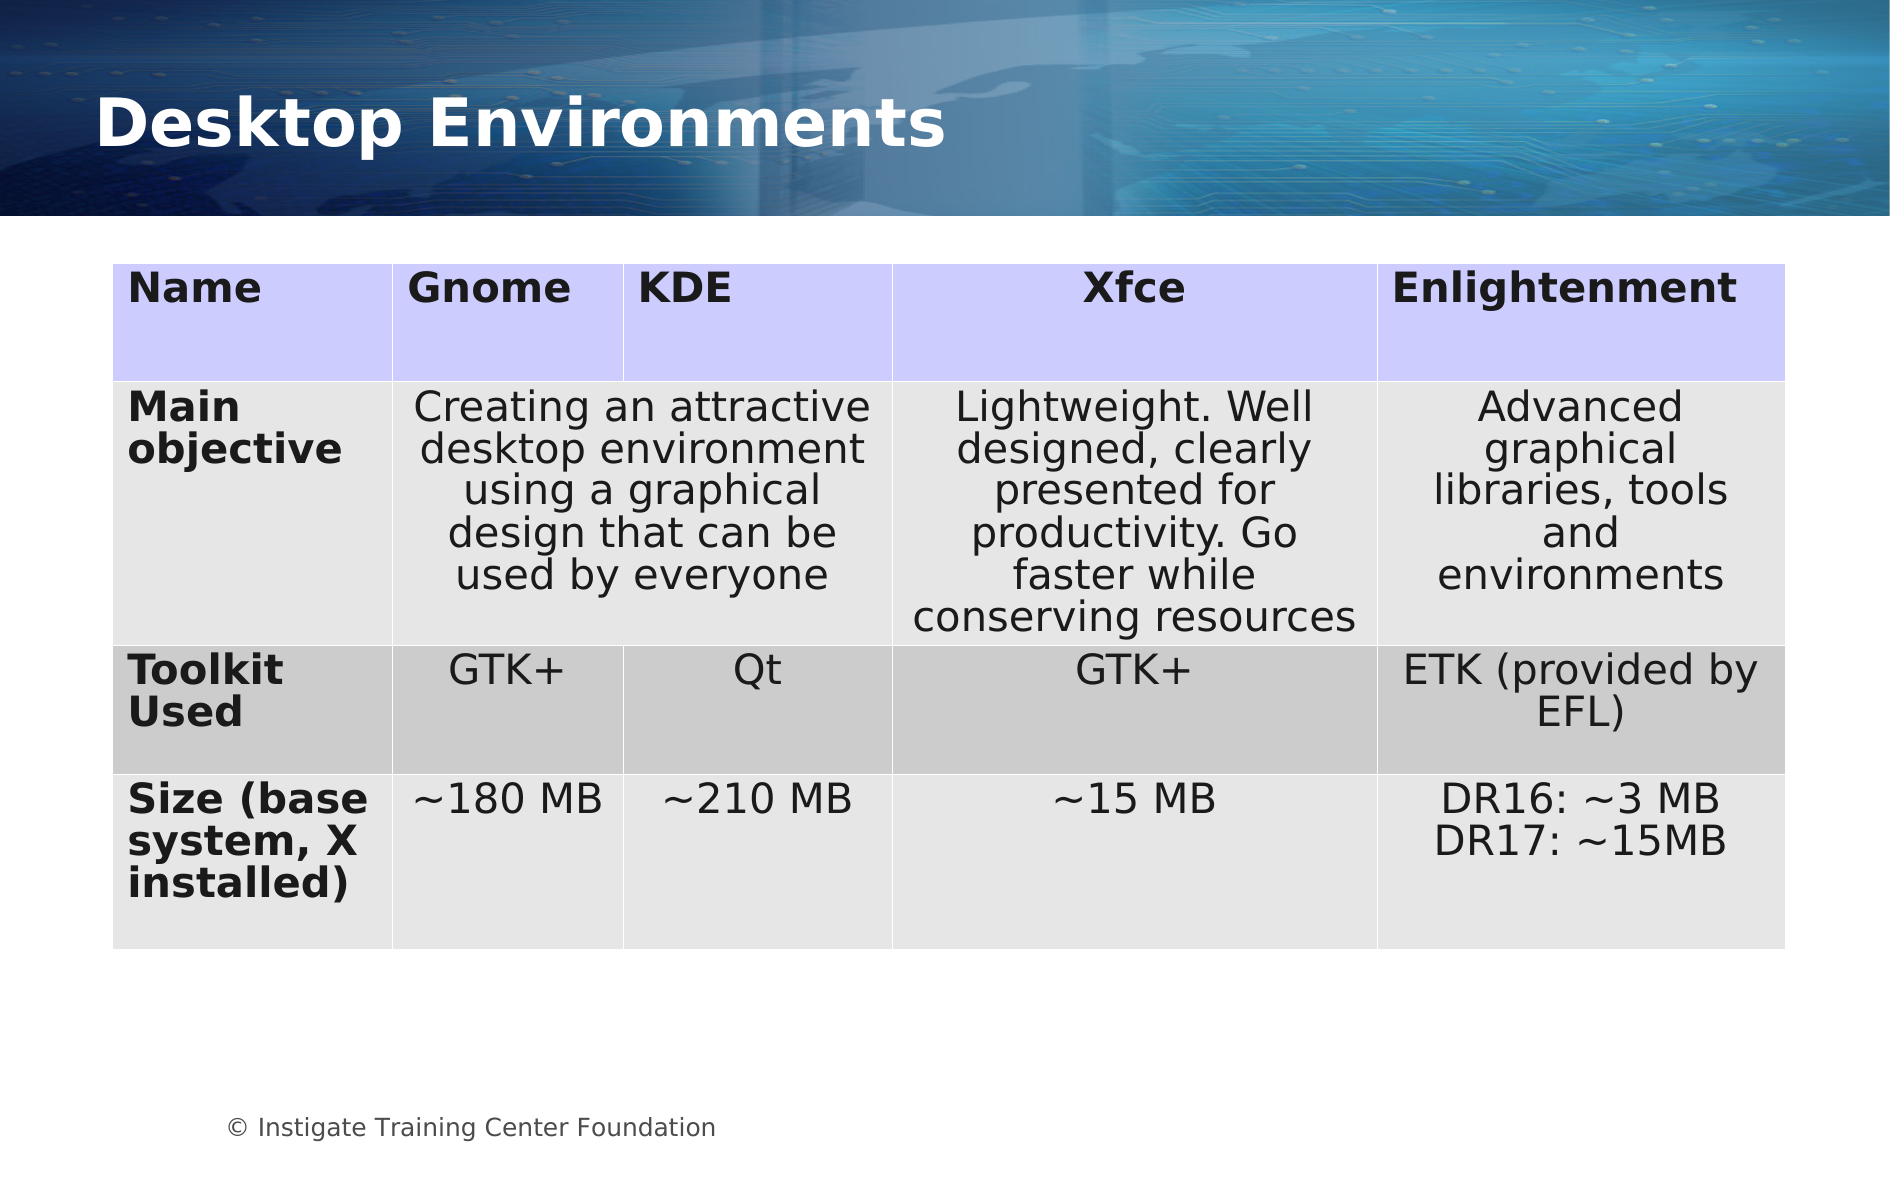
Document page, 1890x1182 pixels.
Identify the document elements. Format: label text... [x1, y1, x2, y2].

title Desktop Environments [94, 47, 1793, 217]
picture [0, 0, 1890, 216]
picture [112, 262, 1786, 950]
